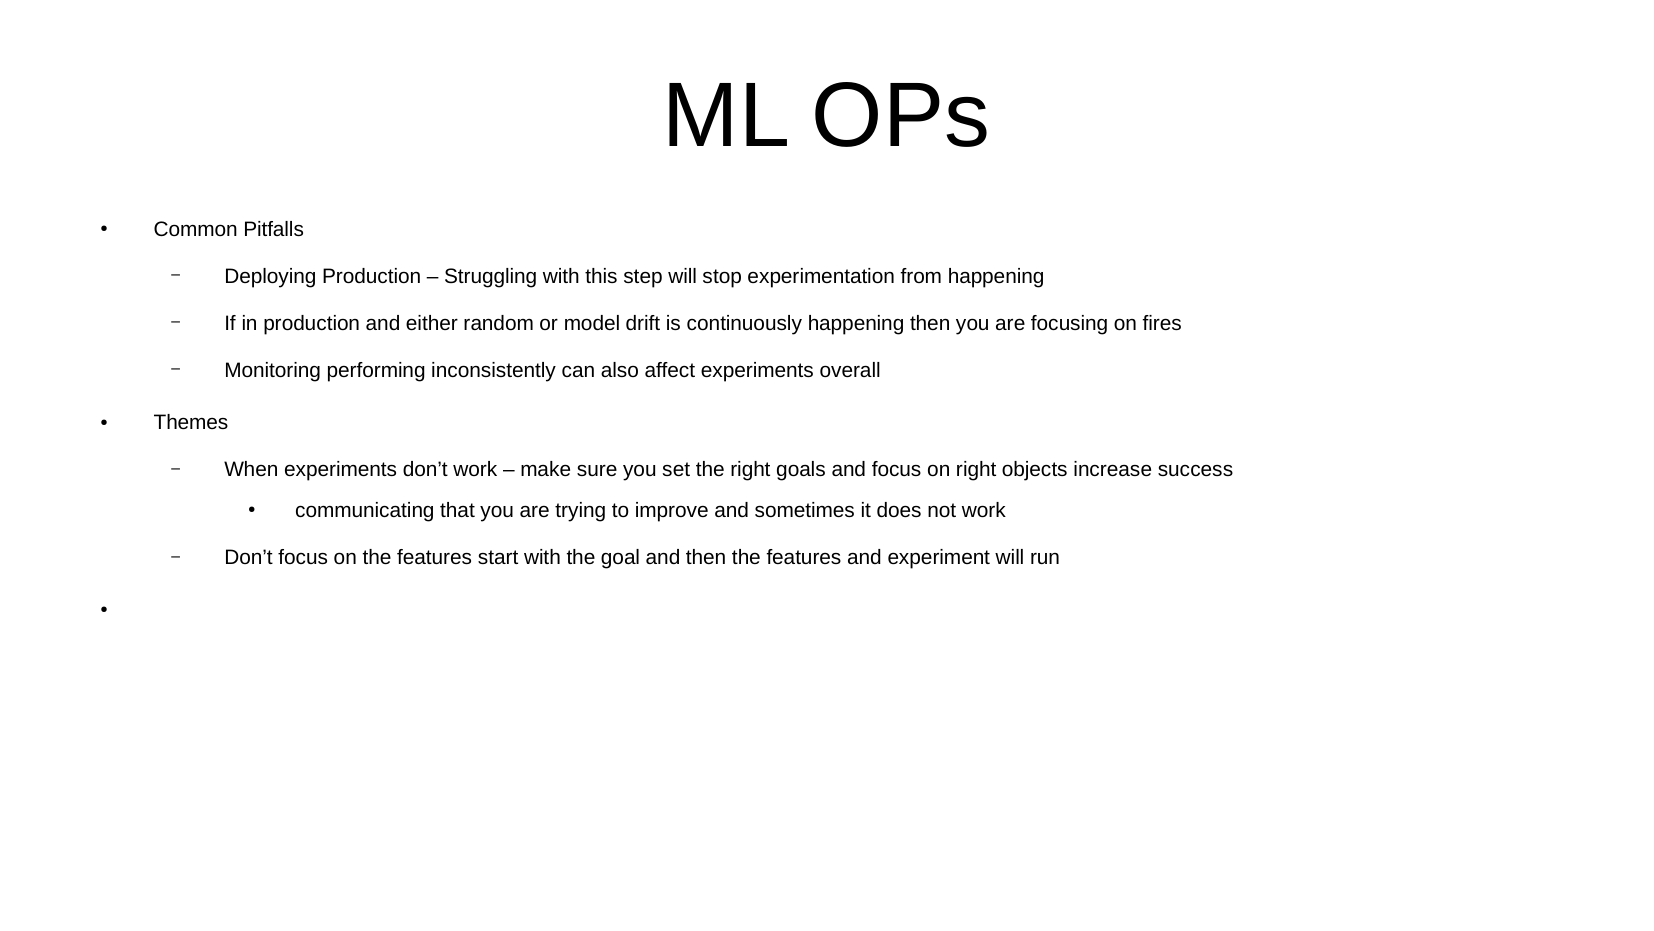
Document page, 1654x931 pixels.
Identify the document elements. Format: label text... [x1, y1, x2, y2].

list Common Pitfalls Deploying Production – Struggling with this step will stop experimentation from happening If in production and either random or model drift is continuously happening then you are focusing on fires Monitoring performing inconsistently can also affect experiments overall Themes When experiments don’t work – make sure you set the right goals and focus on right objects increase success communicating that you are trying to improve and sometimes it does not work Don’t focus on the features start with the goal and then the features and experiment will run [82, 217, 1636, 916]
title ML OPs [82, 37, 1571, 193]
